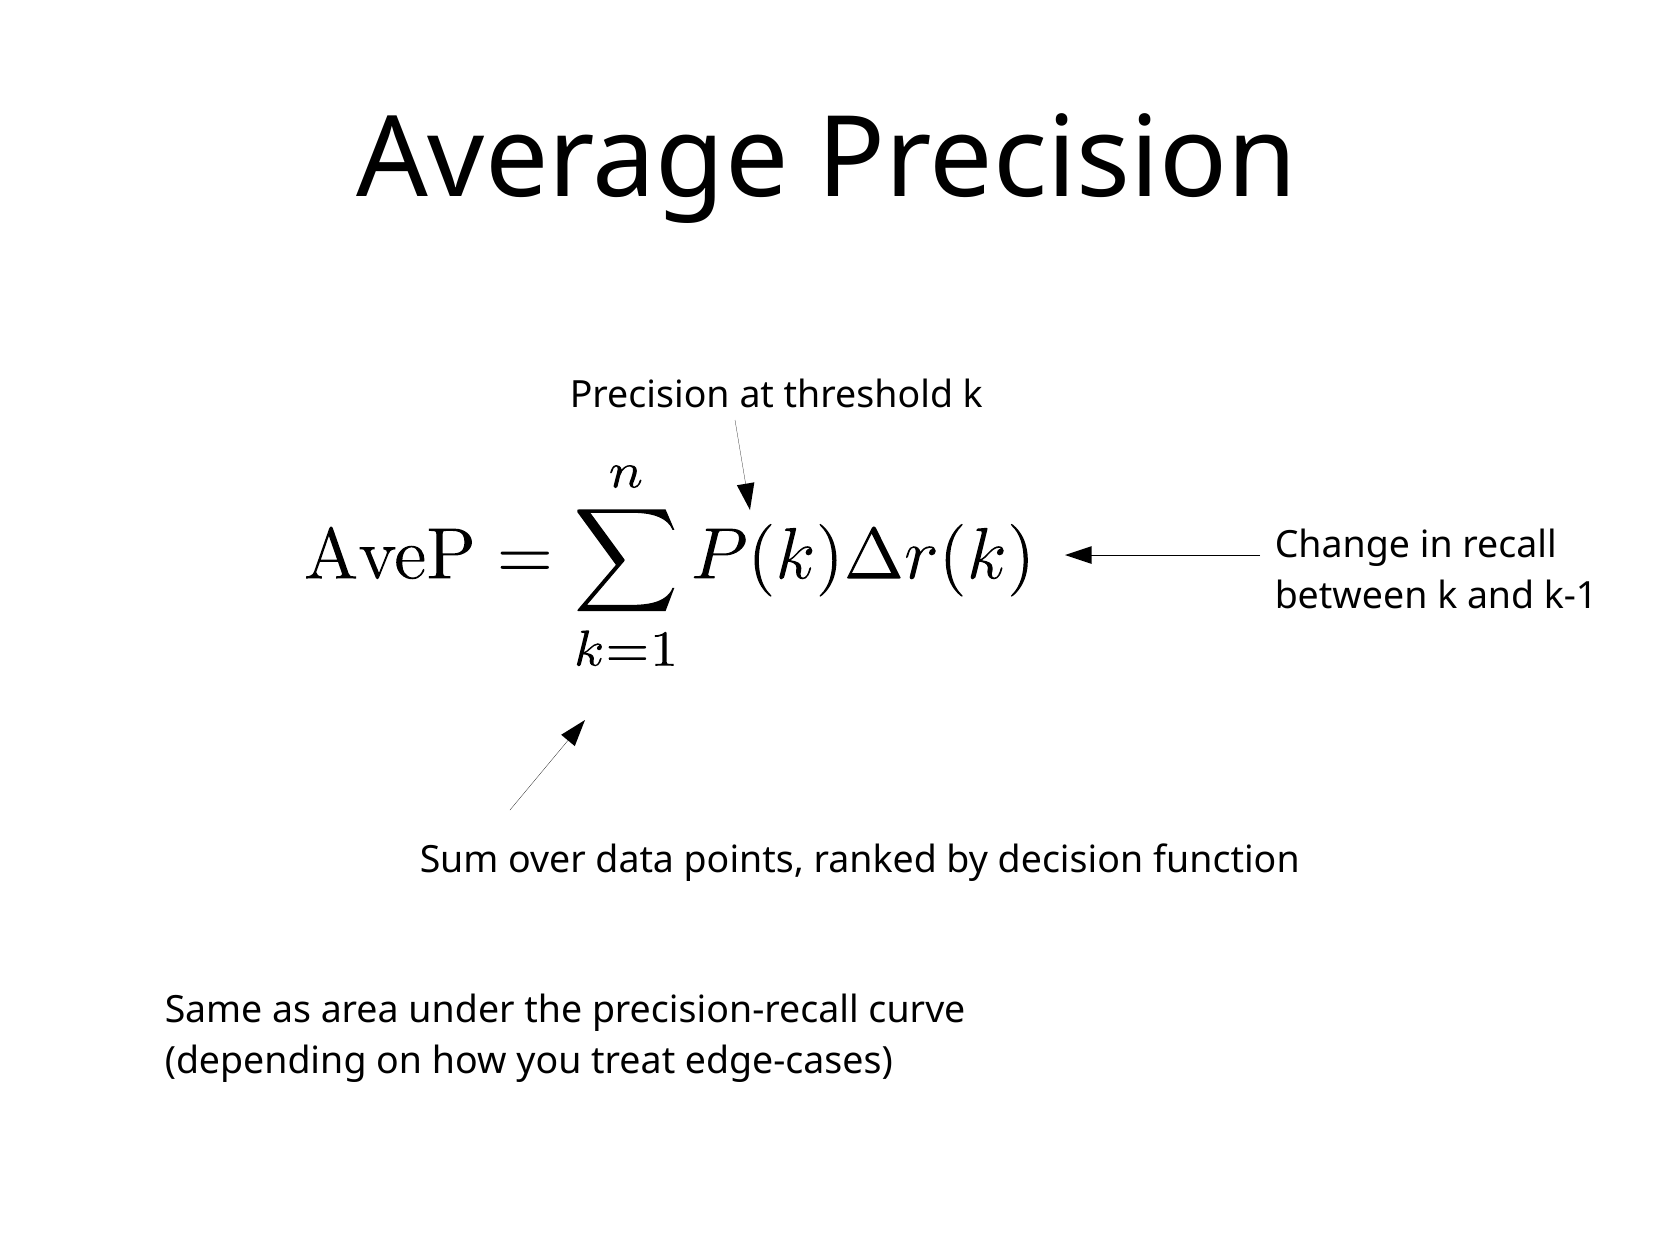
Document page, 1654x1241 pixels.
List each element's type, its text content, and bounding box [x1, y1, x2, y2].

title Average Precision [82, 49, 1571, 257]
text_box Precision at threshold k [555, 360, 951, 413]
text_box Sum over data points, ranked by decision function [405, 825, 1396, 954]
text_box Same as area under the precision-recall curve (depending on how you treat edge-cases) [150, 975, 1186, 1066]
text_box Change in recall between k and k-1 [1260, 510, 1654, 639]
text_box [303, 465, 1036, 667]
